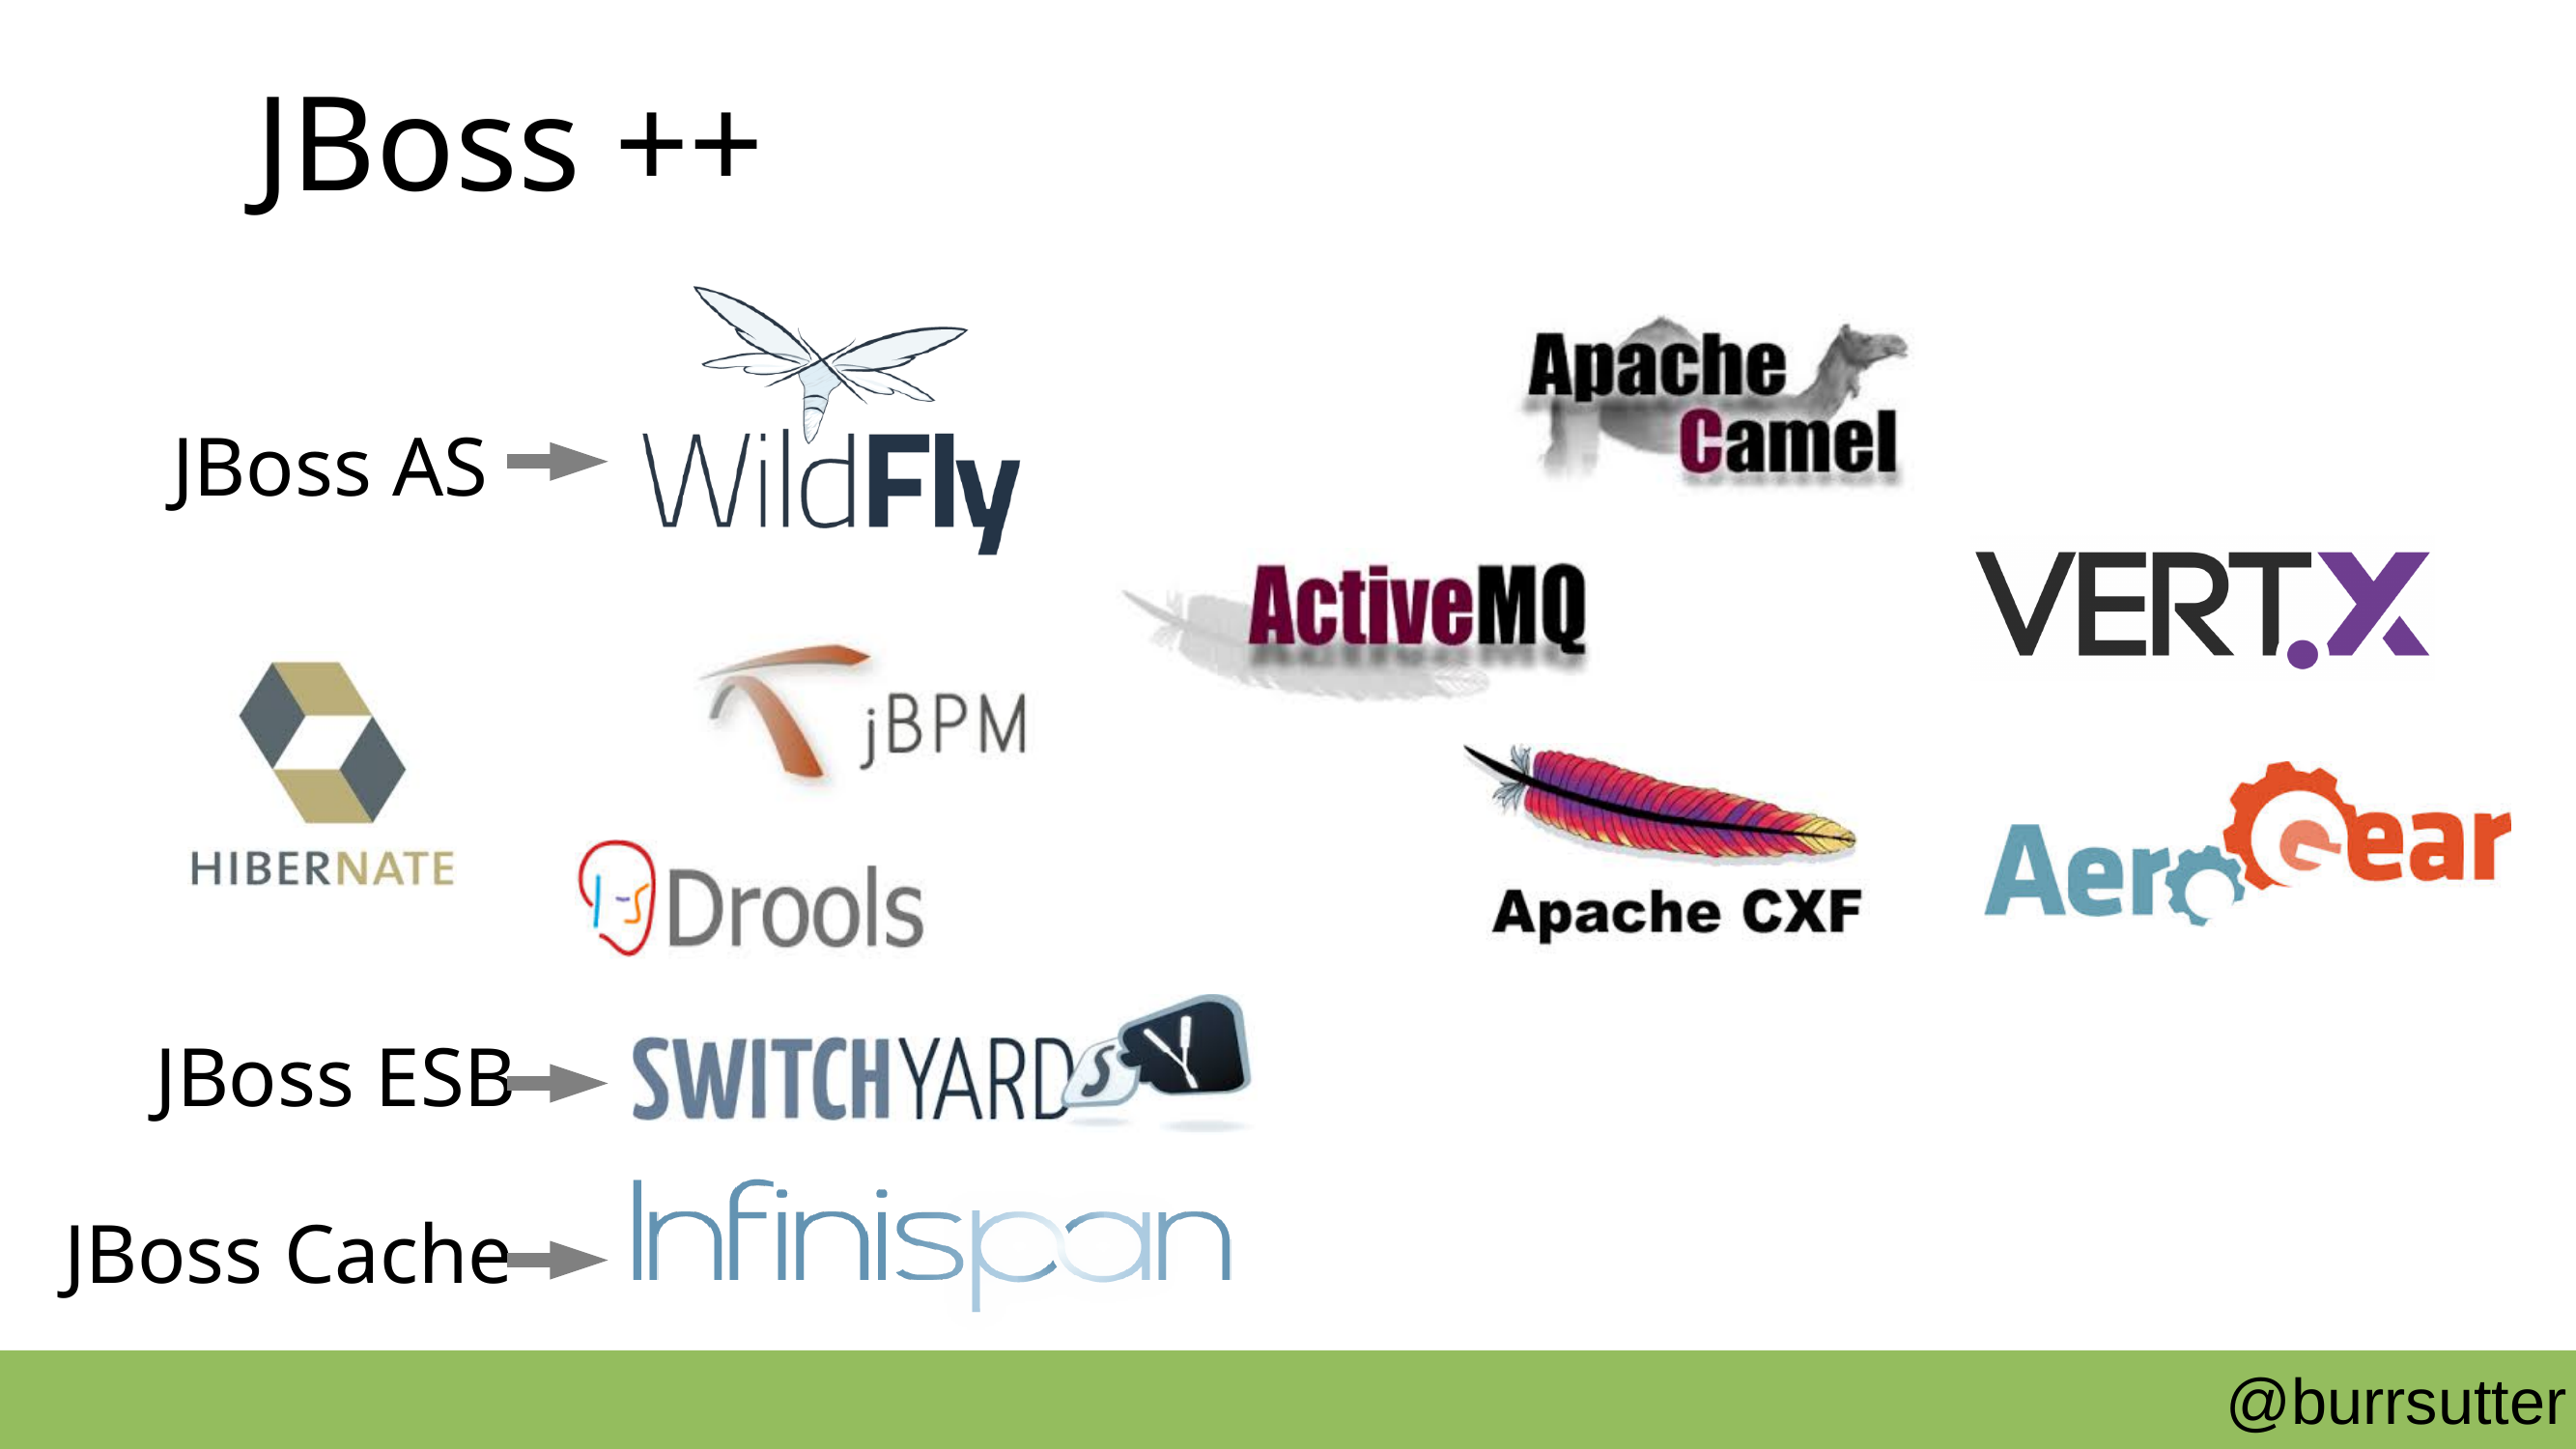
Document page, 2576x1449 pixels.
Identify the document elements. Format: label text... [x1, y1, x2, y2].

picture [633, 994, 1258, 1135]
text_box JBoss Cache [49, 1195, 478, 1307]
picture [1970, 535, 2435, 681]
picture [575, 839, 940, 969]
picture [1463, 743, 1870, 972]
picture [1116, 202, 1928, 711]
picture [633, 1179, 1231, 1339]
text_box JBoss AS [157, 408, 464, 520]
picture [1984, 761, 2511, 928]
title JBoss ++ [247, 19, 2522, 258]
picture [187, 651, 457, 901]
text_box JBoss ESB [140, 1018, 487, 1130]
picture [637, 278, 1029, 563]
picture [666, 608, 1080, 815]
